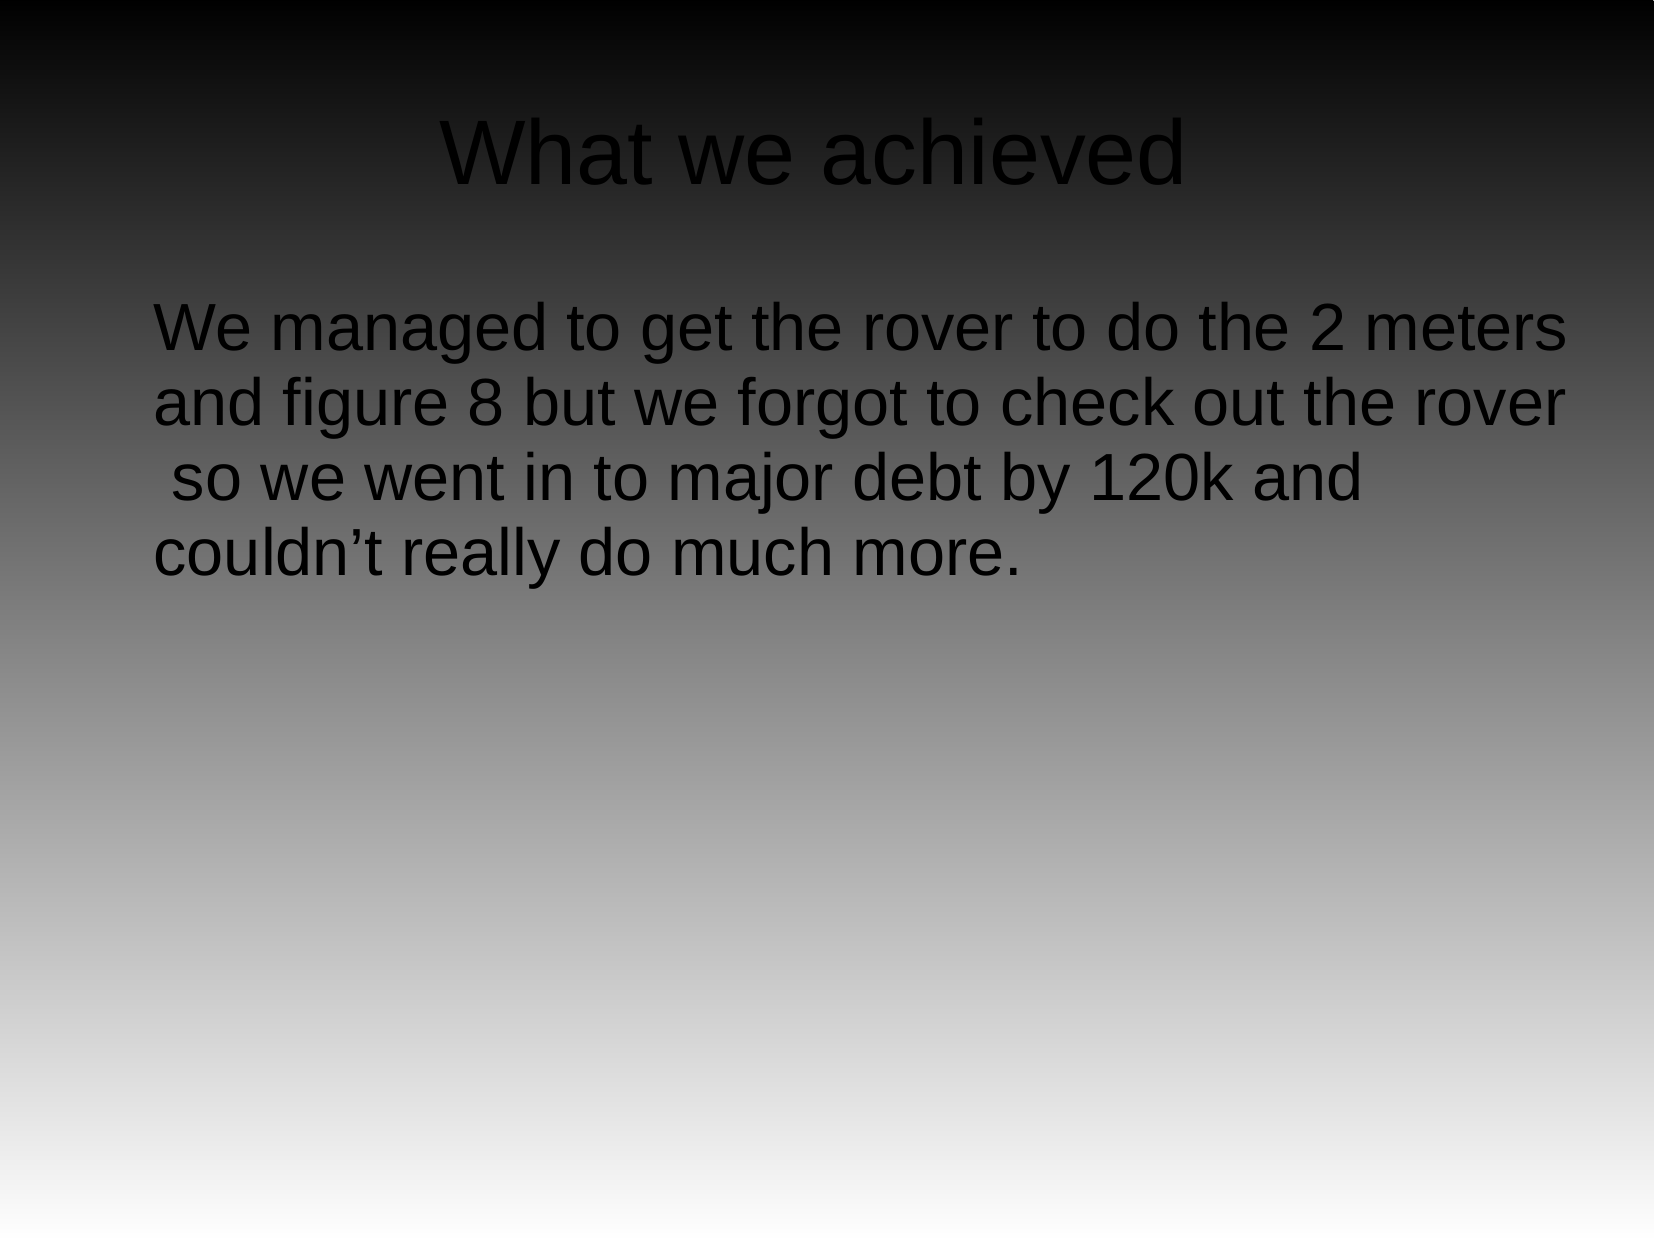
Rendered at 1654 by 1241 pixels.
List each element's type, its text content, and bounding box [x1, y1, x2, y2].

list We managed to get the rover to do the 2 meters and figure 8 but we forgot to check out the rover so we went in to major debt by 120k and couldn’t really do much more. [82, 290, 1571, 1010]
title What we achieved [82, 49, 1571, 257]
